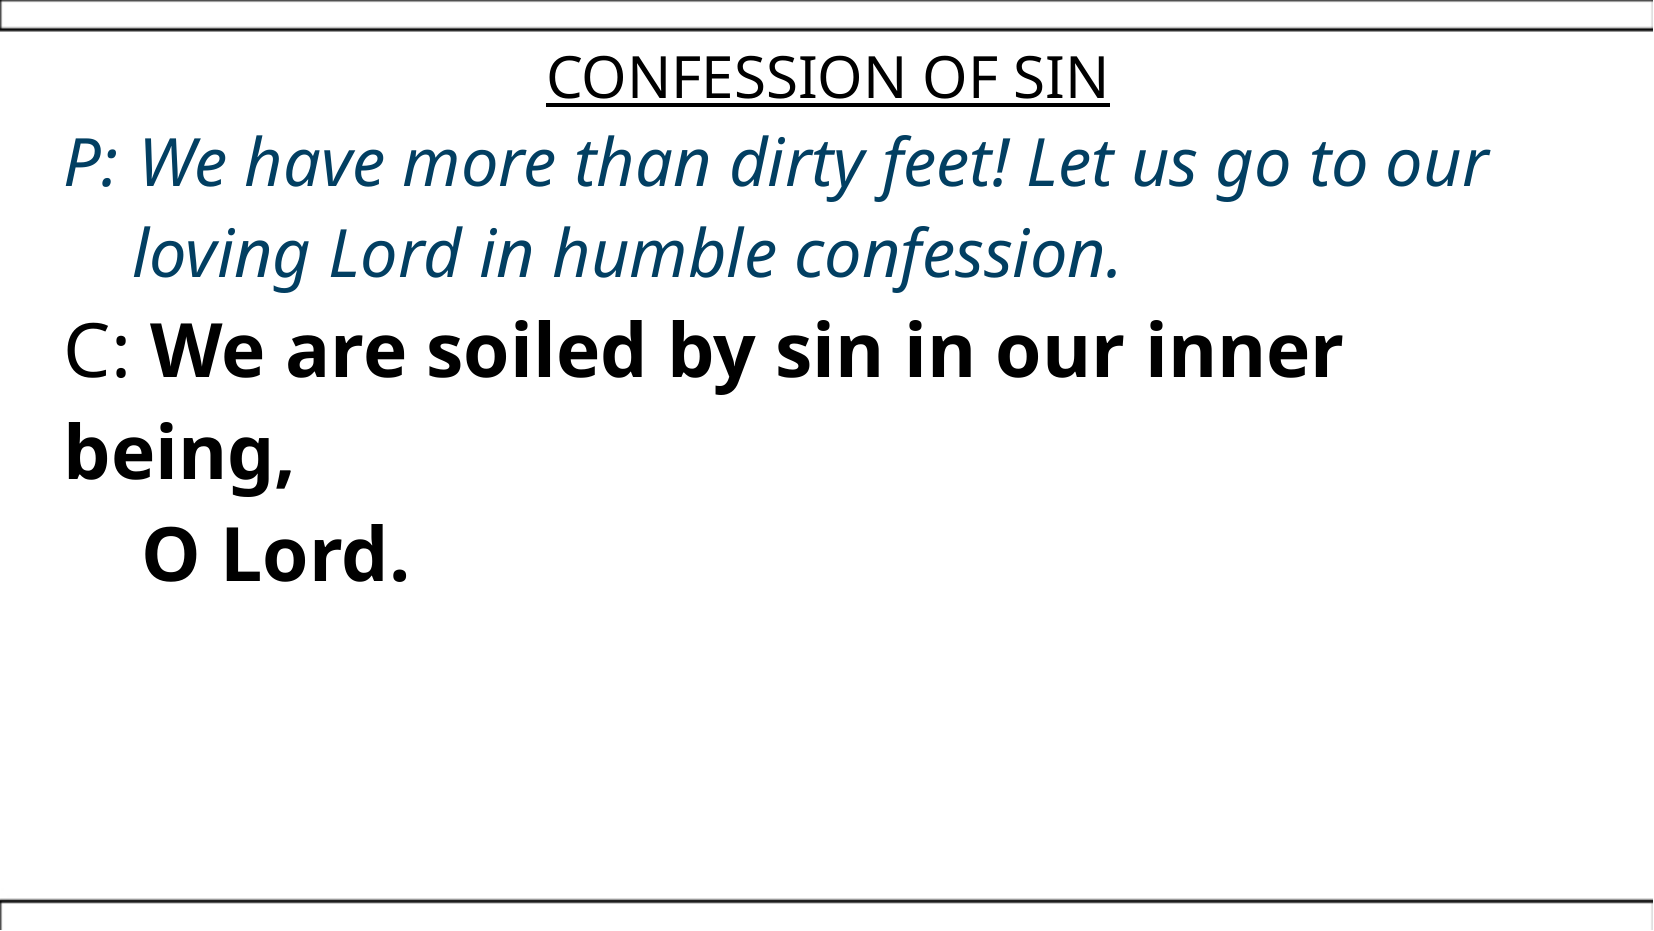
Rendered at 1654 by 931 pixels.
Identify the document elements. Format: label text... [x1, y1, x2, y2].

picture [0, 0, 1653, 930]
text_box CONFESSION OF SIN P: We have more than dirty feet! Let us go to our loving Lord in humble confession. C: We are soiled by sin in our inner being, O Lord. [48, 28, 1608, 498]
